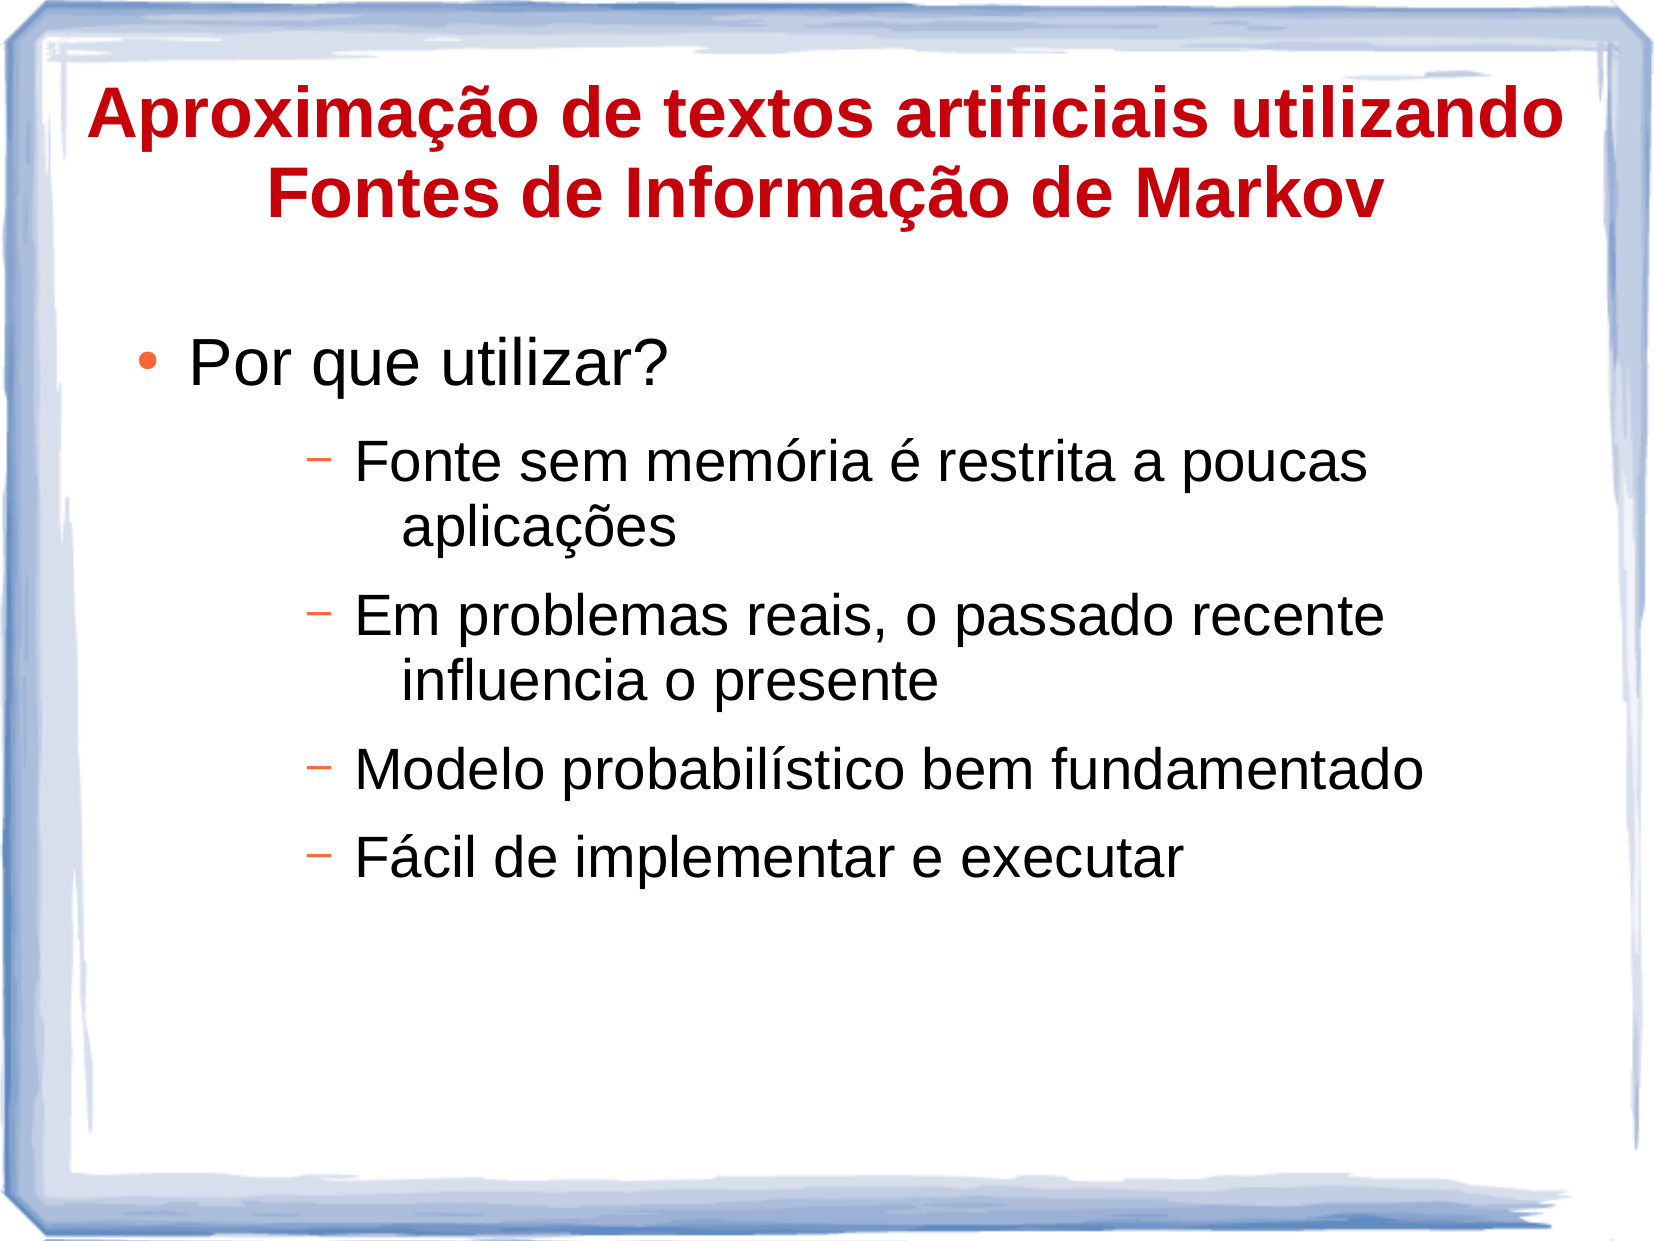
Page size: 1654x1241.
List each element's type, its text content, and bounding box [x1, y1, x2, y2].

picture [0, 0, 1654, 1241]
title Aproximação de textos artificiais utilizando Fontes de Informação de Markov [82, 49, 1571, 257]
list Por que utilizar? Fonte sem memória é restrita a poucas aplicações Em problemas reais, o passado recente influencia o presente Modelo probabilístico bem fundamentado Fácil de implementar e executar [118, 324, 1571, 1045]
